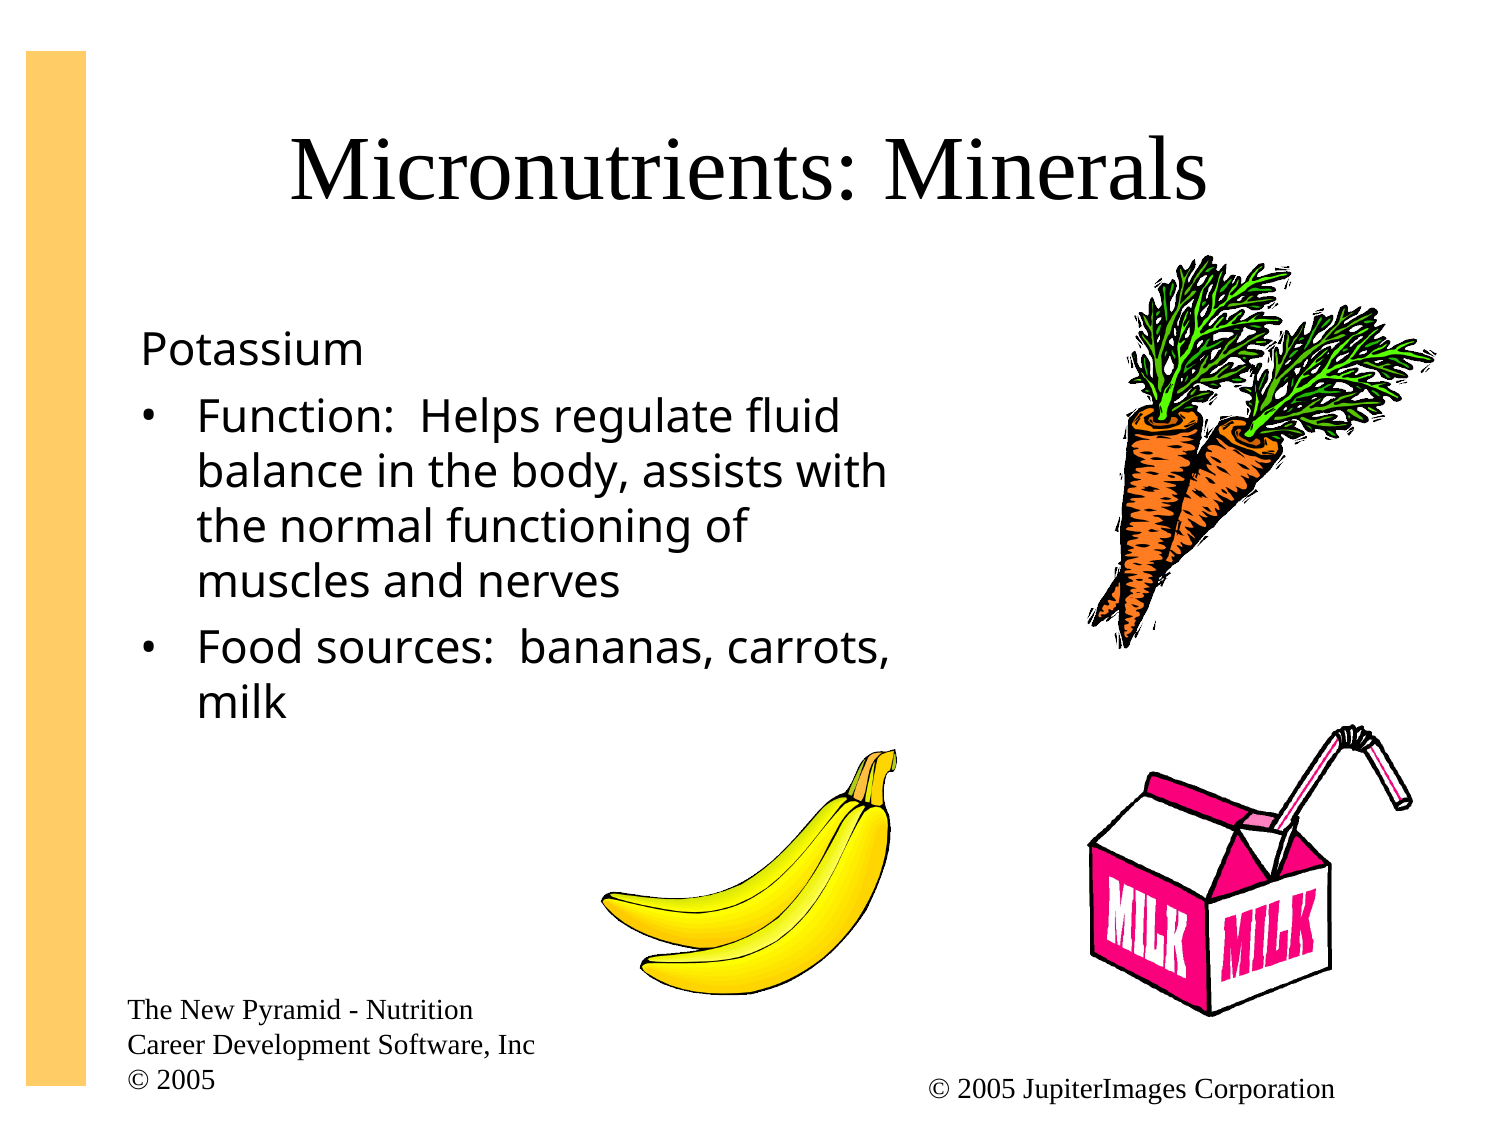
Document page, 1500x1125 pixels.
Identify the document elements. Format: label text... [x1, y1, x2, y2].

title Micronutrients: Minerals [112, 99, 1388, 288]
list Potassium Function: Helps regulate fluid balance in the body, assists with the normal functioning of muscles and nerves Food sources: bananas, carrots, milk [125, 312, 925, 1000]
picture [875, 1062, 1389, 1114]
text_box The New Pyramid - Nutrition Career Development Software, Inc © 2005 [112, 982, 576, 1103]
text_box [24, 50, 88, 1088]
picture [1087, 724, 1413, 1017]
picture [1087, 249, 1443, 651]
picture [600, 749, 899, 998]
